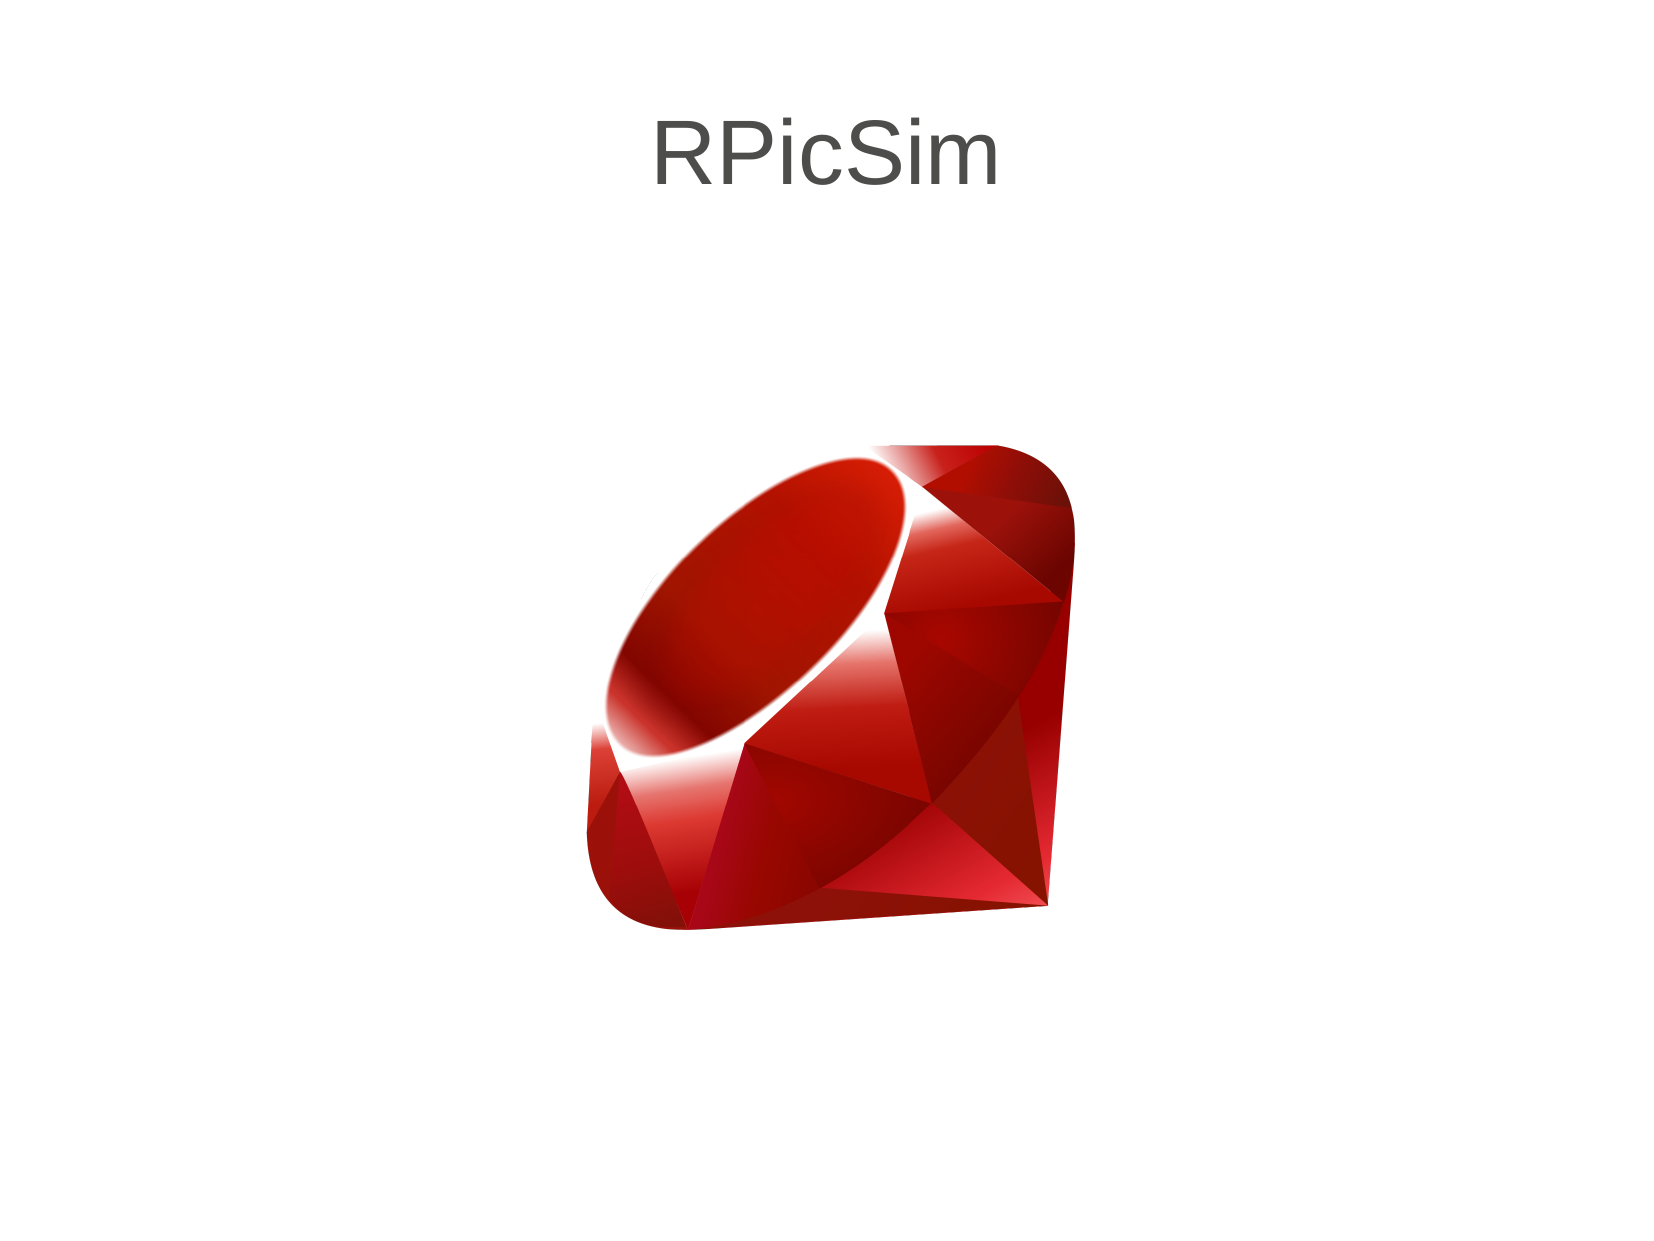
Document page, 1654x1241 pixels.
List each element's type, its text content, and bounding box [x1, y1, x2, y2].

picture [579, 434, 1075, 931]
title RPicSim [82, 49, 1571, 257]
